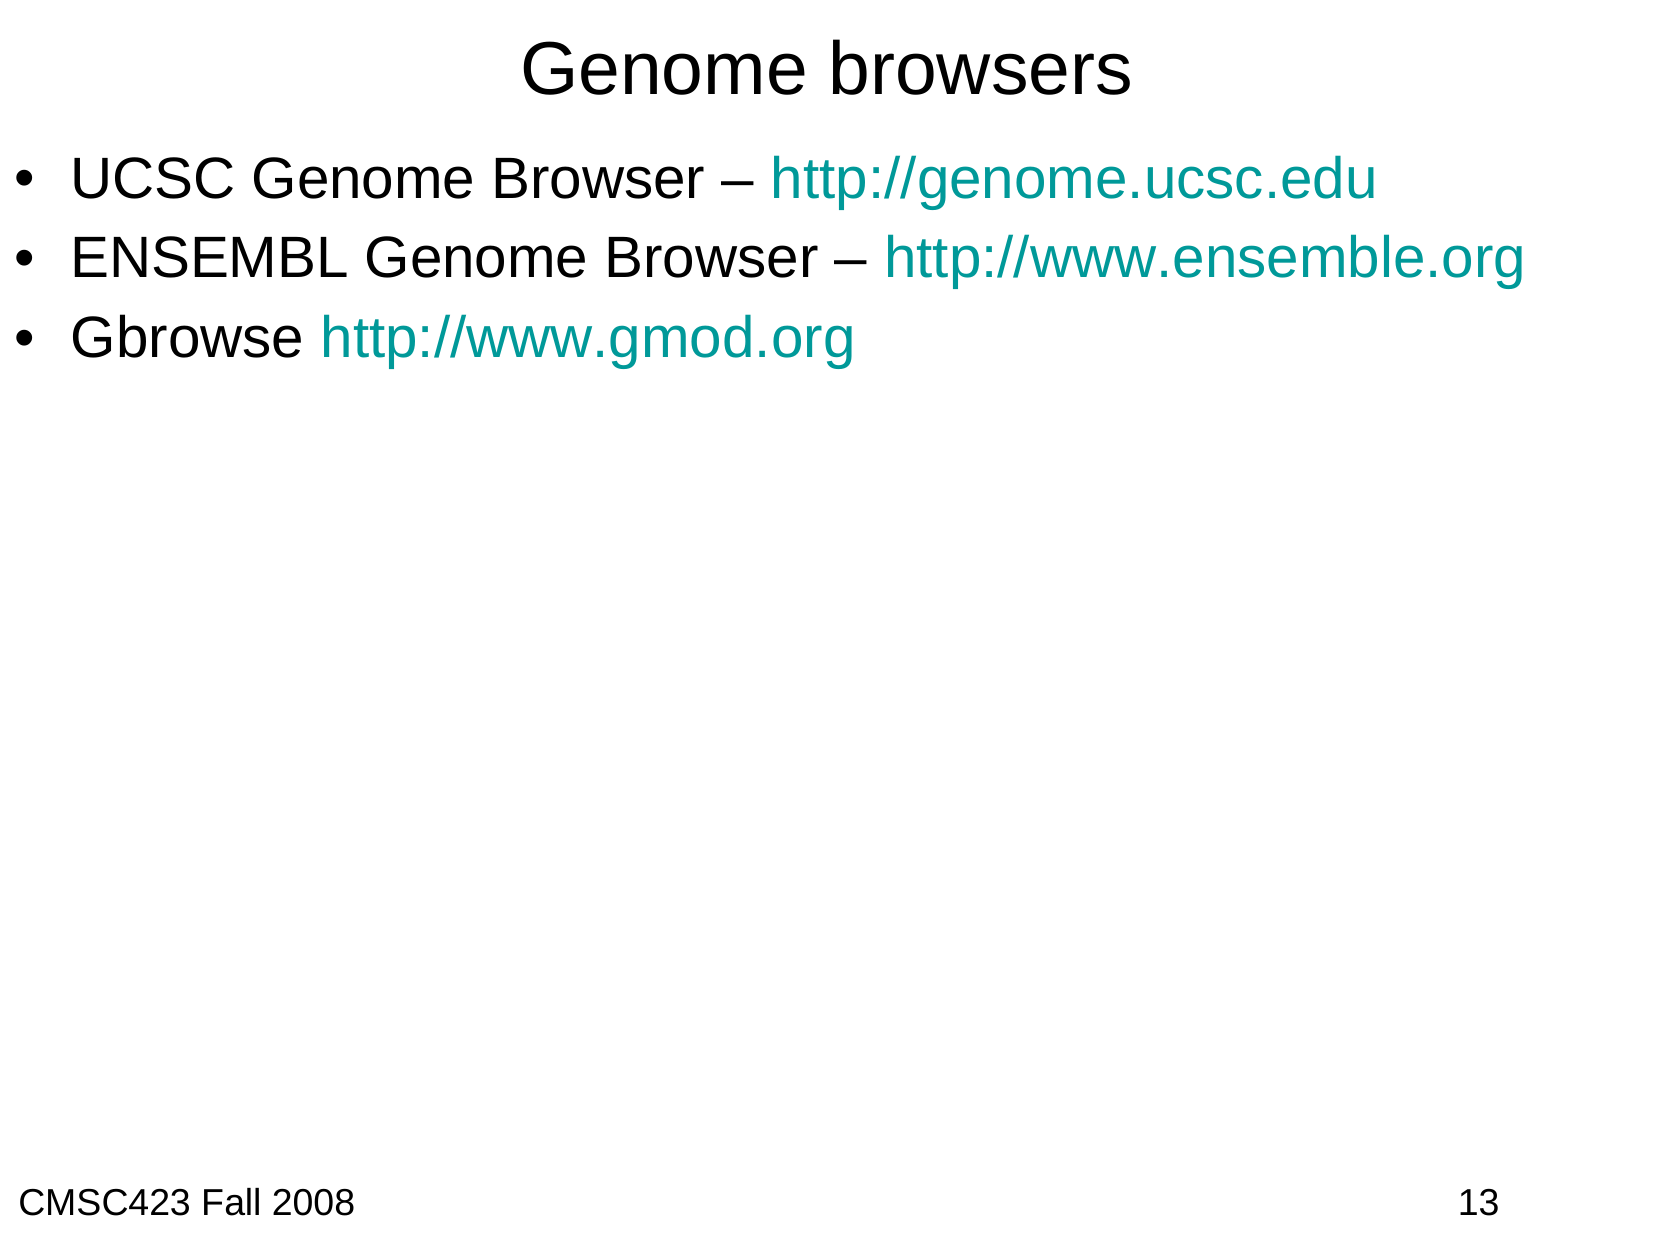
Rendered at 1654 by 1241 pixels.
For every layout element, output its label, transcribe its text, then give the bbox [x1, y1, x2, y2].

title Genome browsers [0, 10, 1654, 127]
list UCSC Genome Browser – http://genome.ucsc.edu ENSEMBL Genome Browser – http://www.ensemble.org Gbrowse http://www.gmod.org [0, 137, 1654, 1241]
